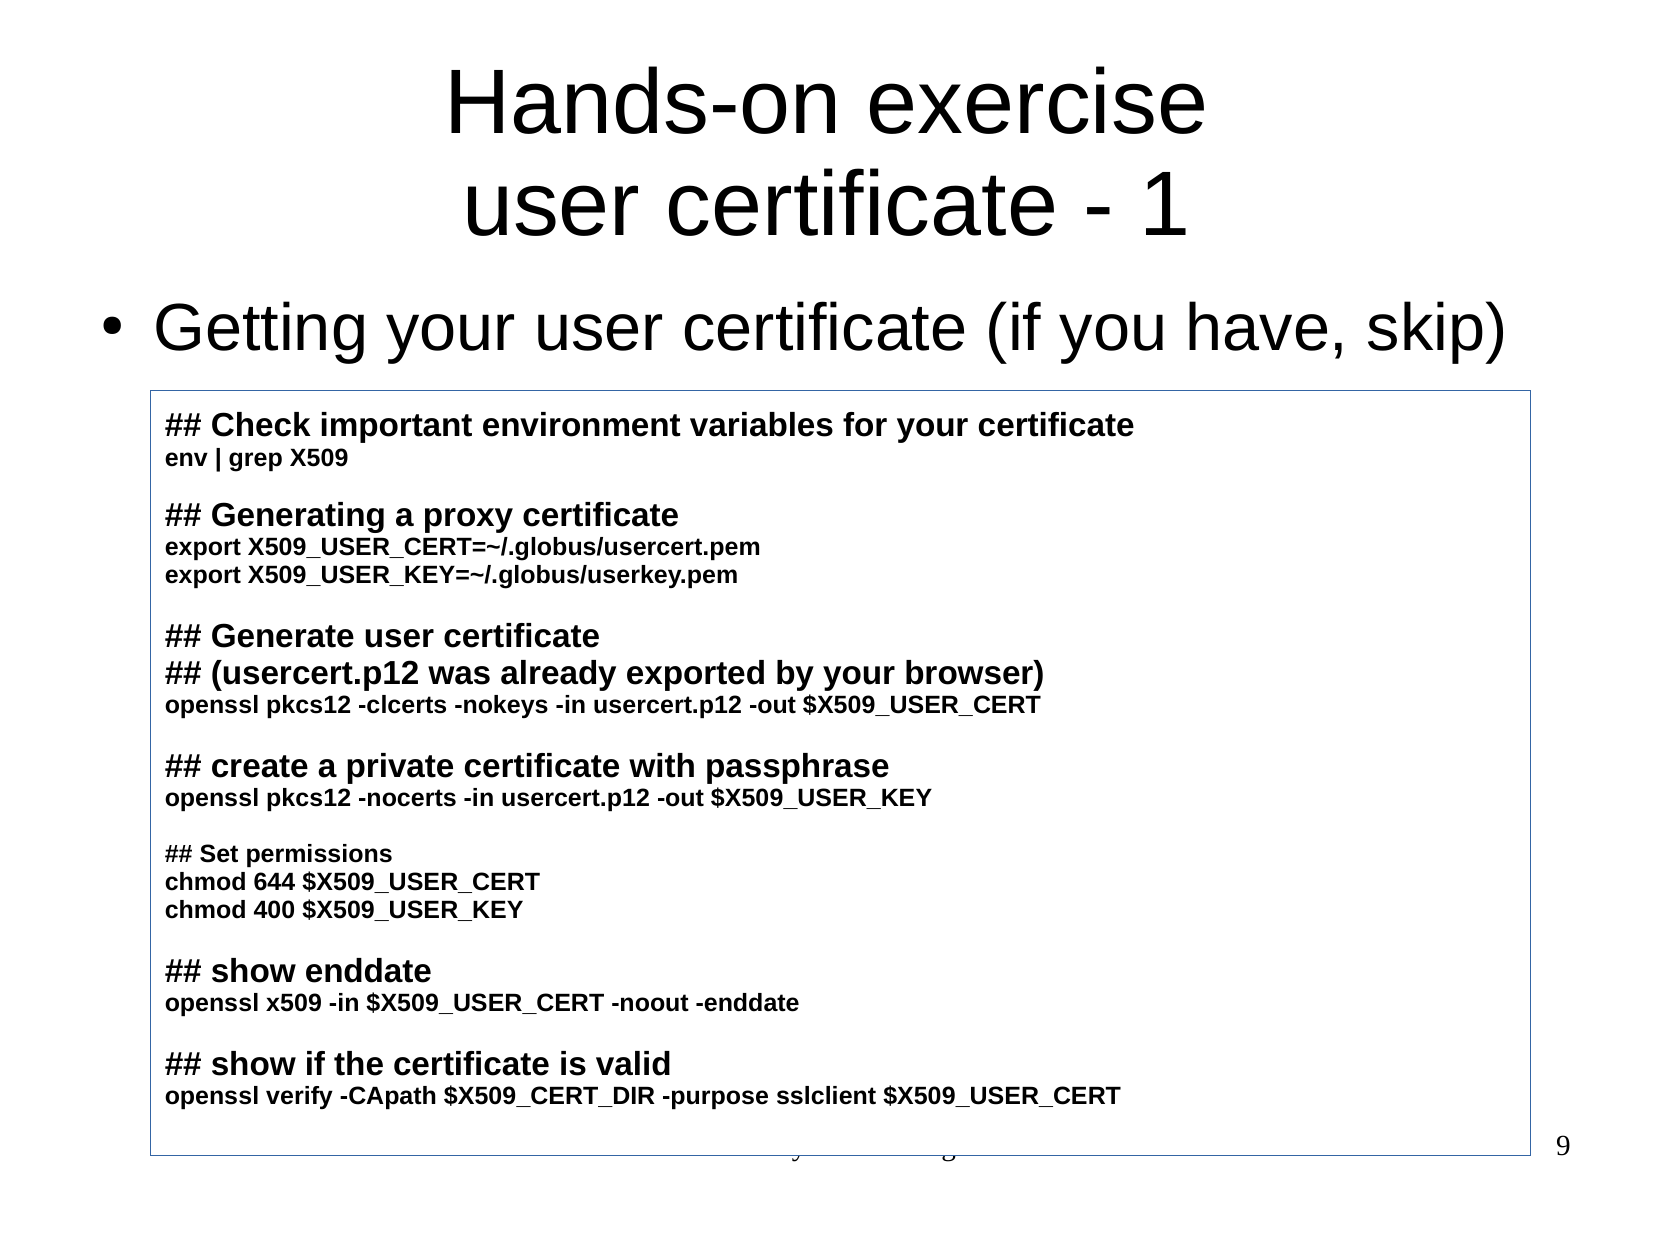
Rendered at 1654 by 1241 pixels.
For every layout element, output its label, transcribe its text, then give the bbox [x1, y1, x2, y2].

list Getting your user certificate (if you have, skip) [82, 290, 1571, 1010]
title Hands-on exercise user certificate - 1 [82, 49, 1571, 257]
text_box ## Check important environment variables for your certificate env | grep X509 ## Generating a proxy certificate export X509_USER_CERT=~/.globus/usercert.pem export X509_USER_KEY=~/.globus/userkey.pem ## Generate user certificate ## (usercert.p12 was already exported by your browser) openssl pkcs12 -clcerts -nokeys -in usercert.p12 -out $X509_USER_CERT ## create a private certificate with passphrase openssl pkcs12 -nocerts -in usercert.p12 -out $X509_USER_KEY ## Set permissions chmod 644 $X509_USER_CERT chmod 400 $X509_USER_KEY ## show enddate openssl x509 -in $X509_USER_CERT -noout -enddate ## show if the certificate is valid openssl verify -CApath $X509_CERT_DIR -purpose sslclient $X509_USER_CERT [150, 390, 1531, 1156]
